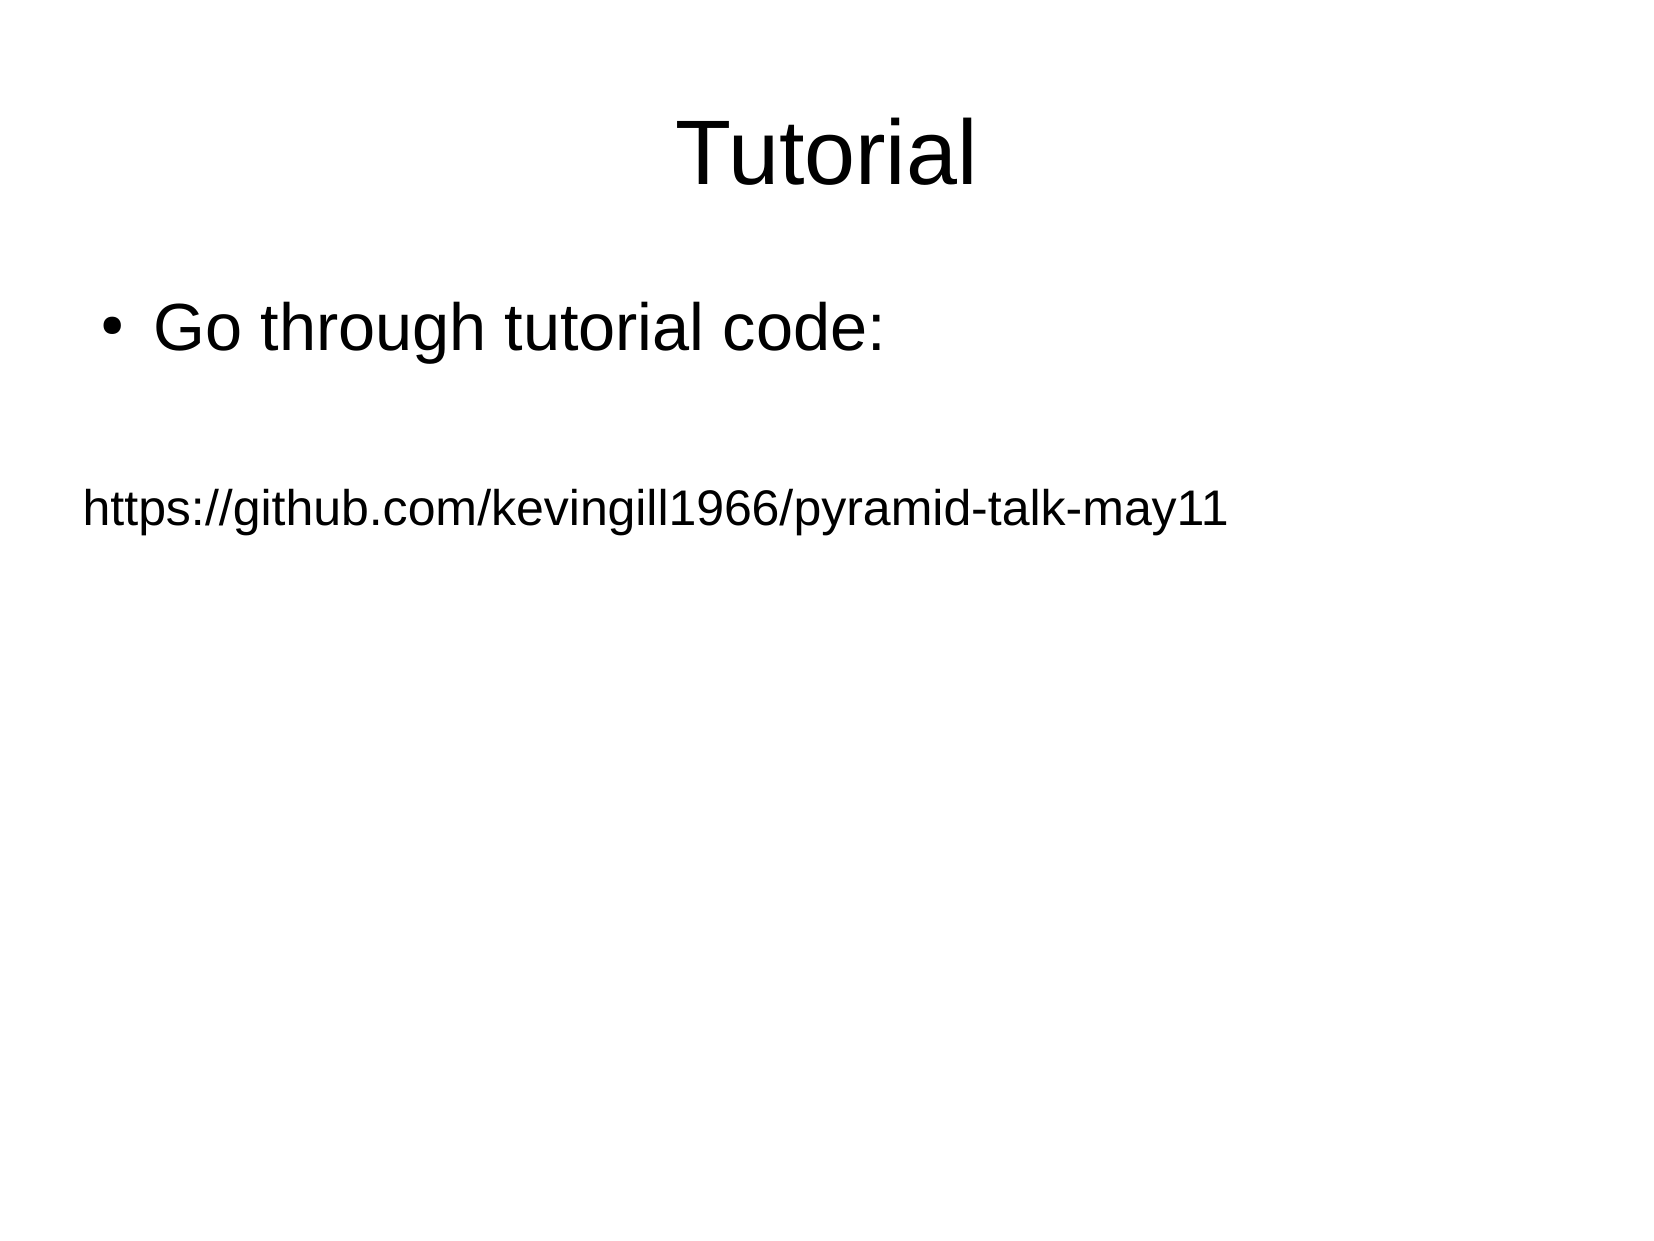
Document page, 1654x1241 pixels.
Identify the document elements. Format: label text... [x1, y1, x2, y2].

list Go through tutorial code: https://github.com/kevingill1966/pyramid-talk-may11 [82, 290, 1571, 1109]
title Tutorial [82, 49, 1571, 257]
